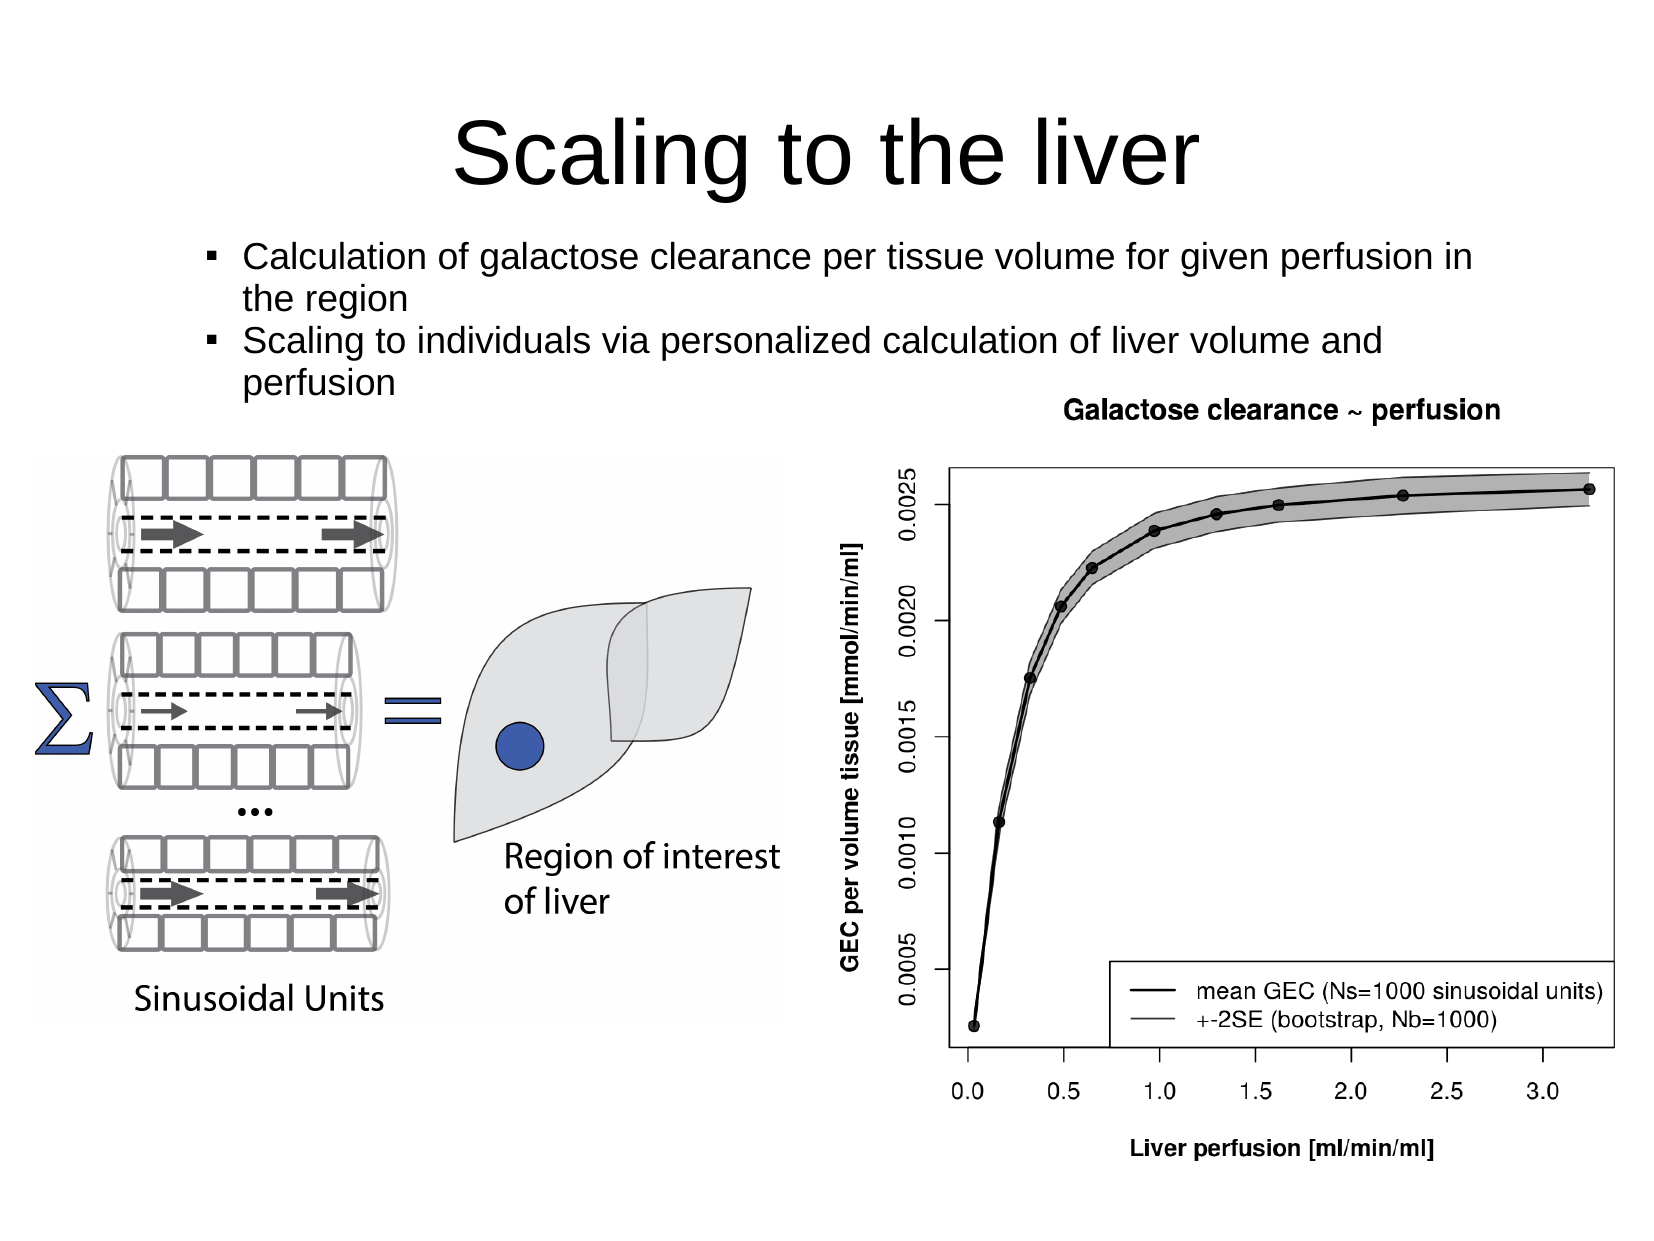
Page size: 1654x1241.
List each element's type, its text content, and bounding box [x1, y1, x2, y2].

title Scaling to the liver [82, 49, 1571, 257]
picture [32, 455, 781, 1021]
picture [840, 398, 1615, 1161]
text_box Calculation of galactose clearance per tissue volume for given perfusion in the region Scaling to individuals via personalized calculation of liver volume and perfusion [192, 228, 1513, 453]
